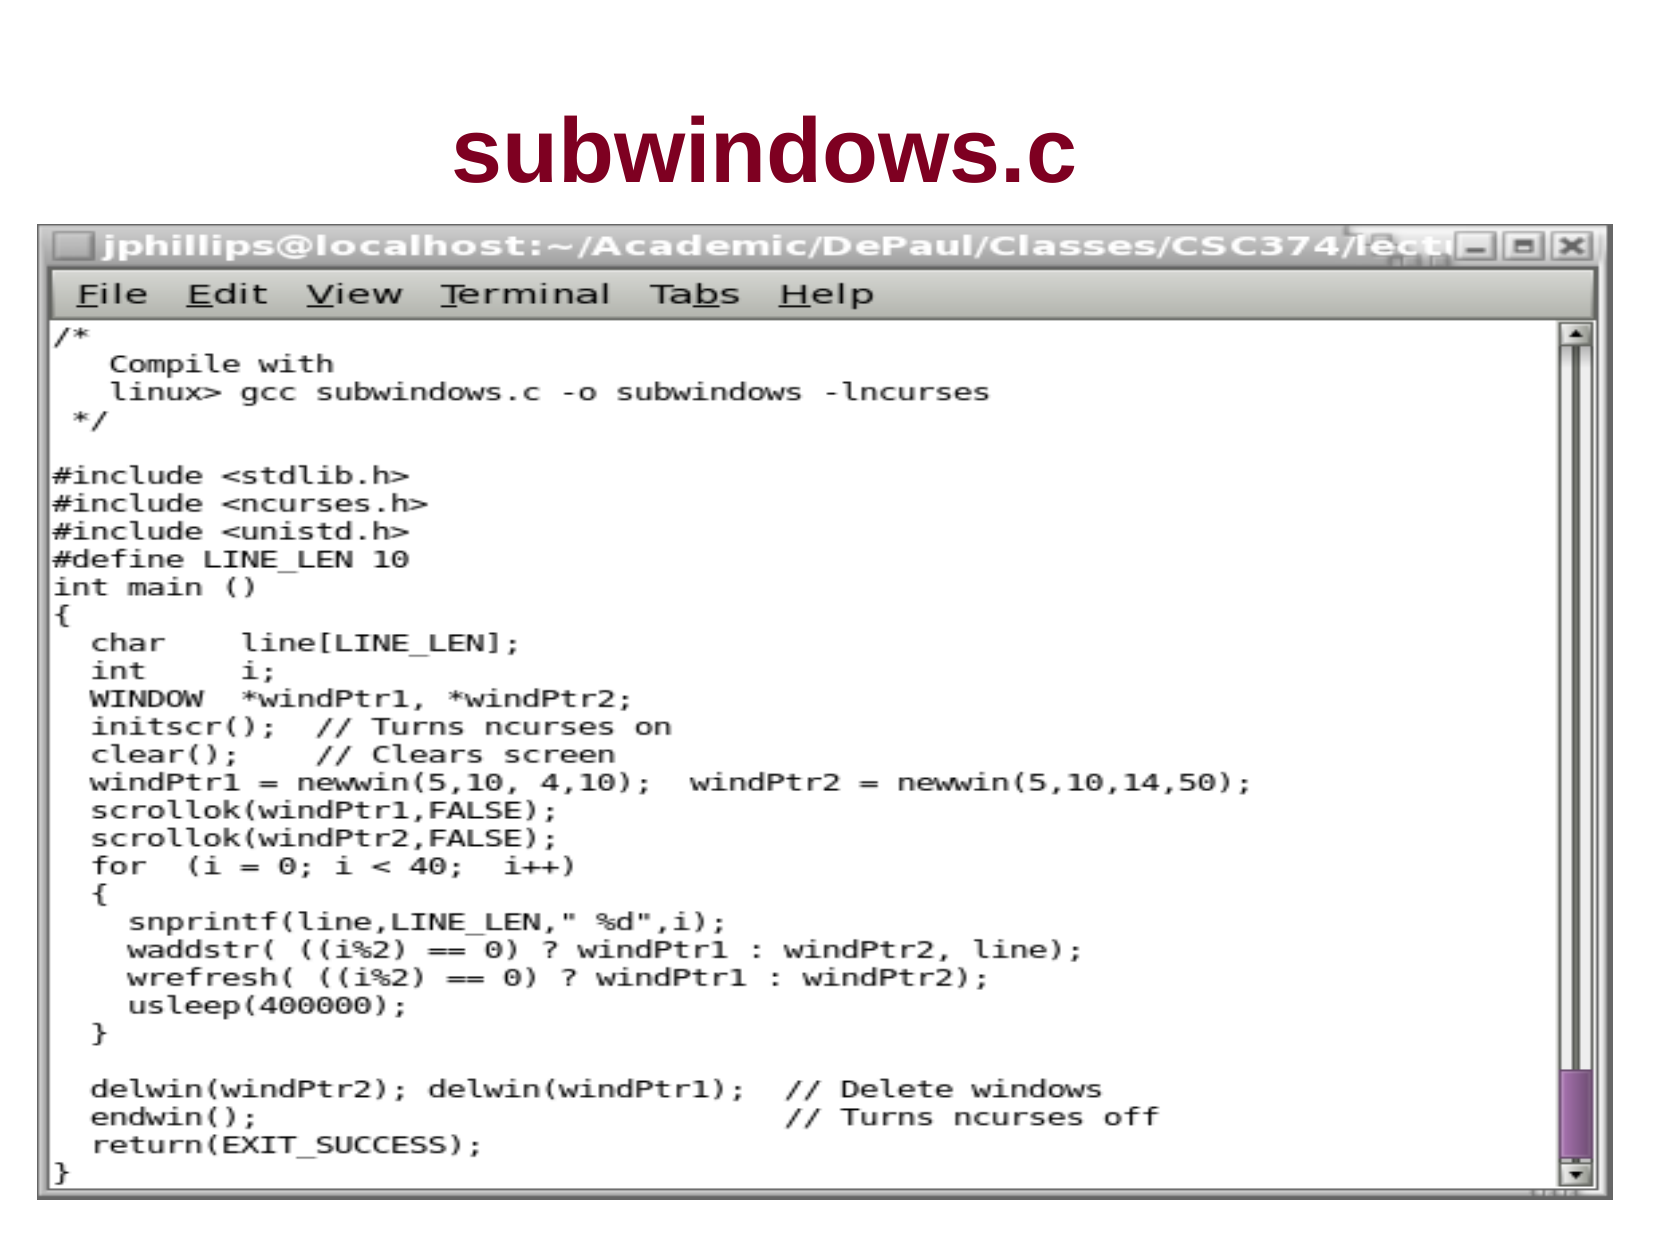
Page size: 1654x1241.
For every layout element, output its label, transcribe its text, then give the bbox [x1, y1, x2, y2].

picture [0, 0, 1654, 1241]
title subwindows.c [118, 94, 1412, 207]
